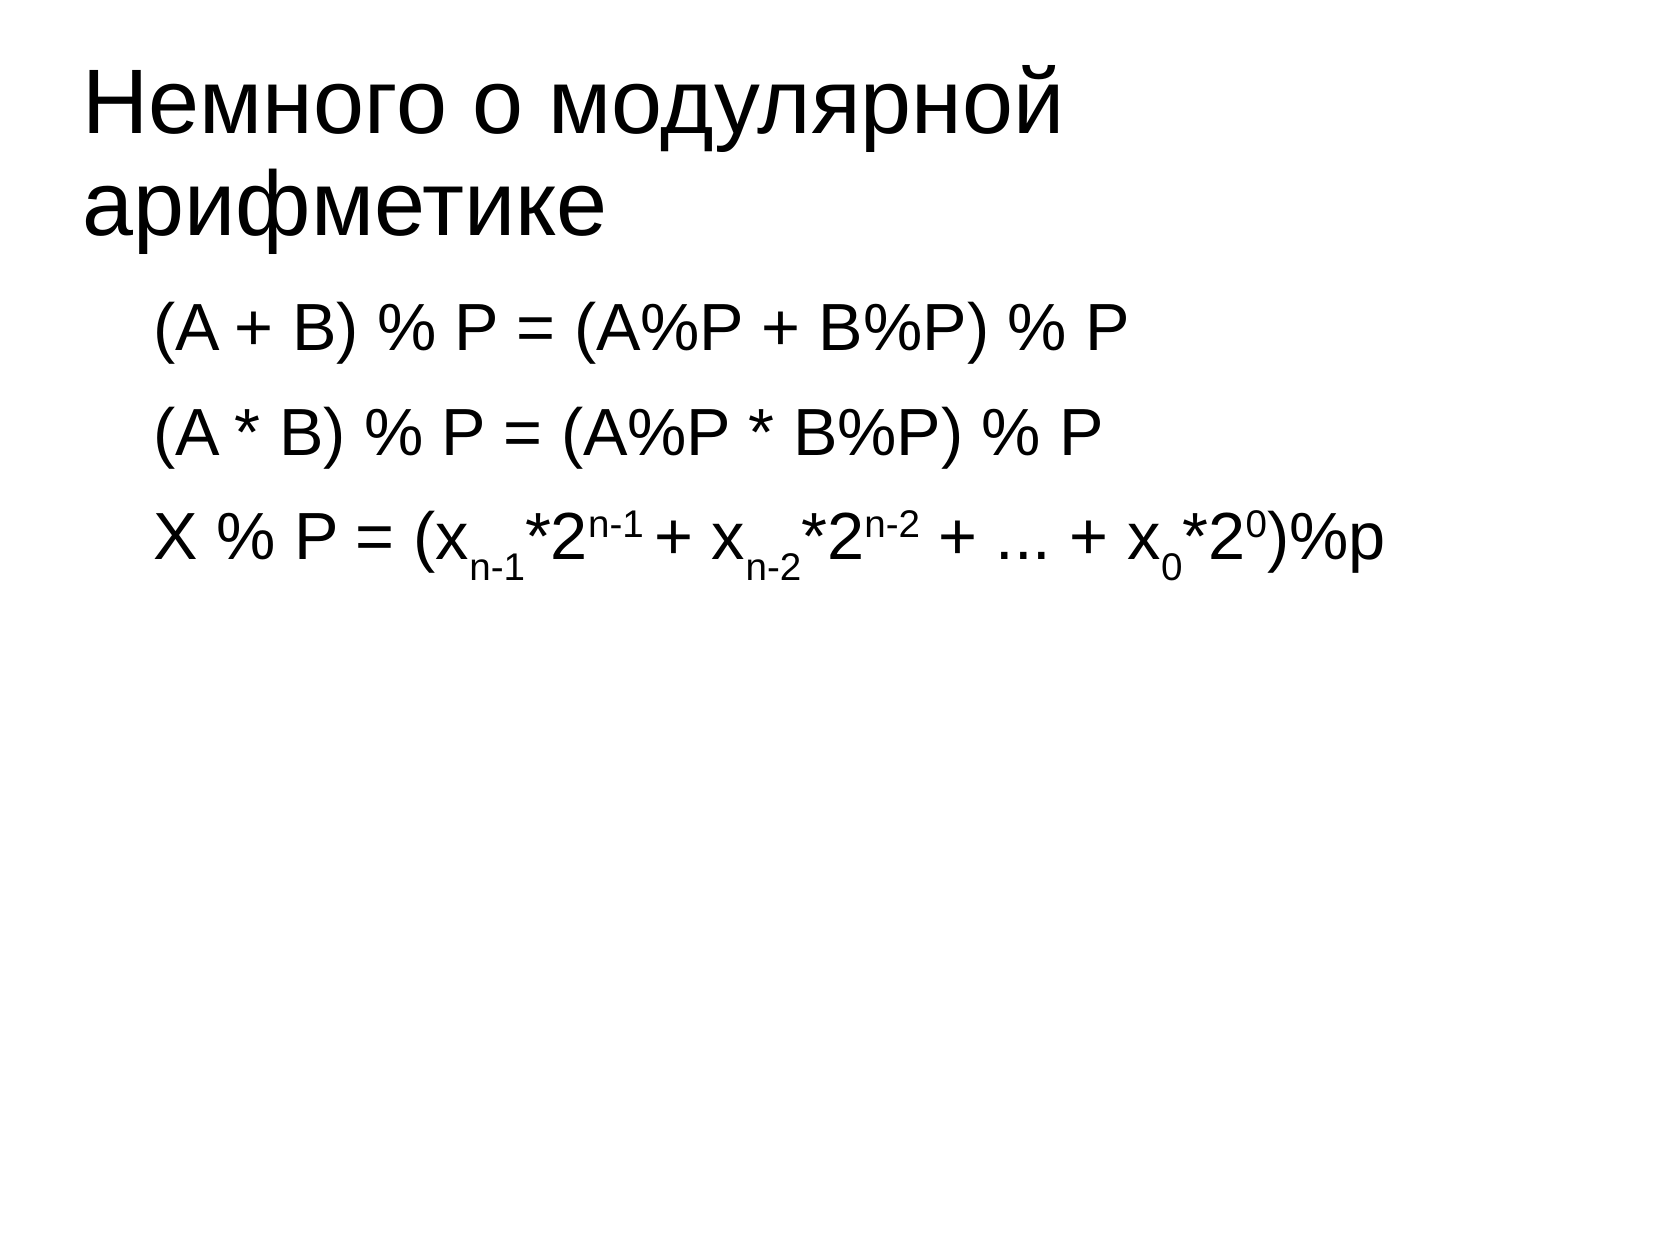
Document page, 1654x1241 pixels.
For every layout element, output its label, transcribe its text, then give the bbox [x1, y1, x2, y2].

list (A + B) % P = (A%P + B%P) % P (A * B) % P = (A%P * B%P) % P X % P = (xn-1*2n-1 + xn-2*2n-2 + ... + x0*20)%p [82, 290, 1571, 1010]
title Немного о модулярной арифметике [82, 49, 1571, 257]
